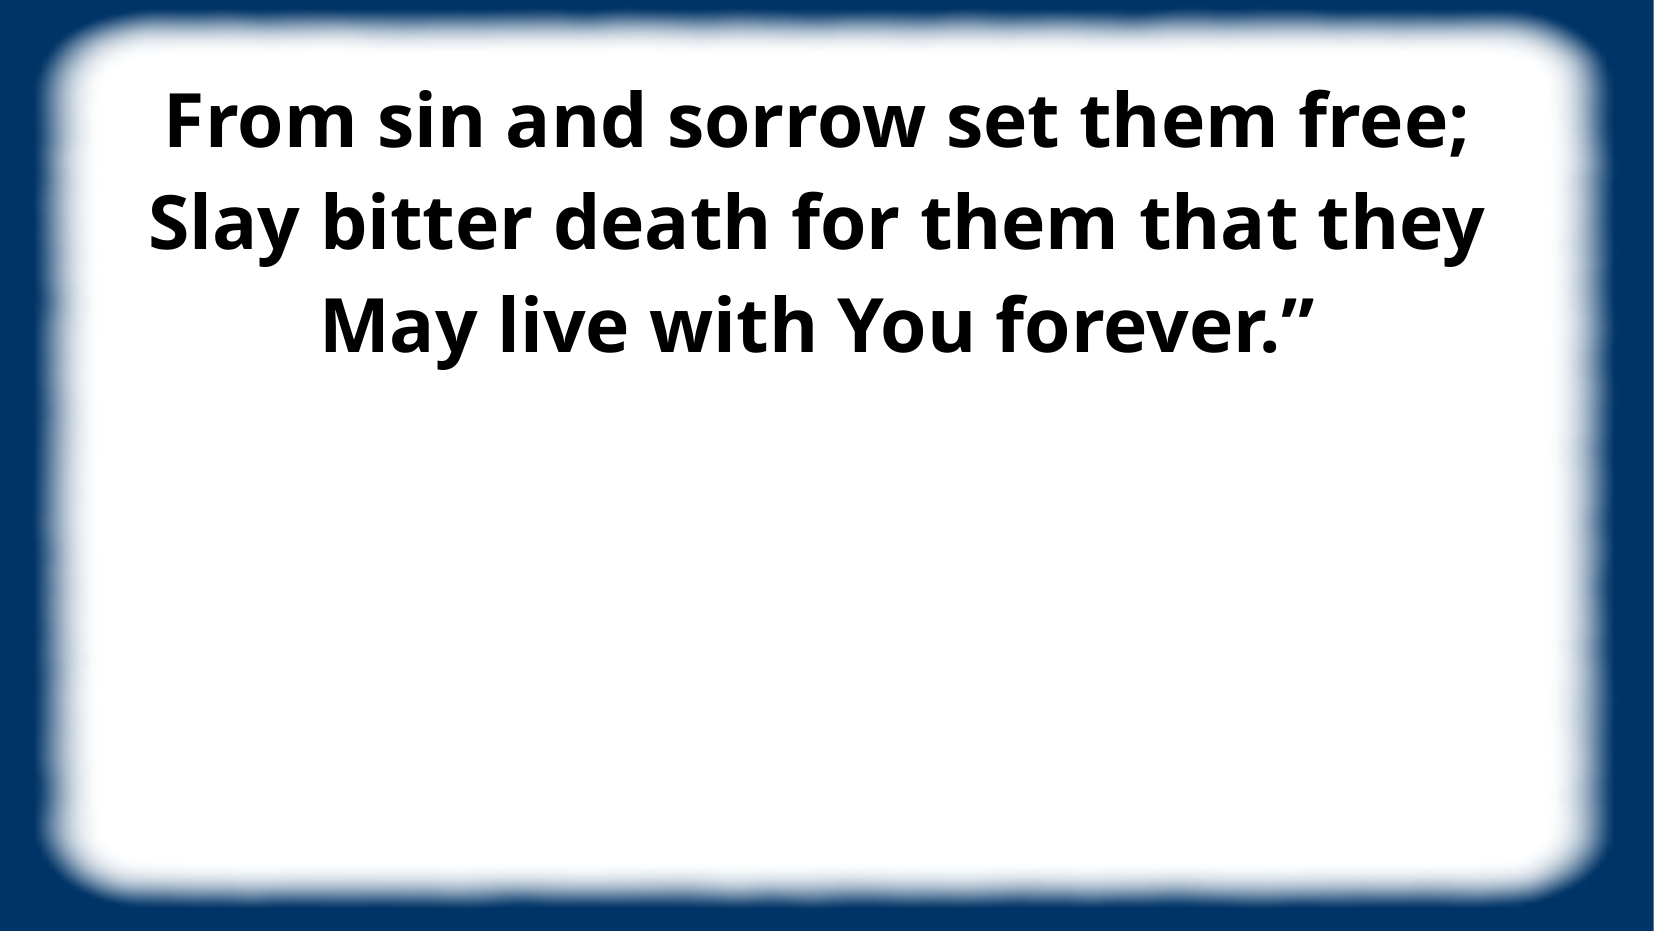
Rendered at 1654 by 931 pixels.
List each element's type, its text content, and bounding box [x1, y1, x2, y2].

picture [0, 0, 1654, 931]
text_box From sin and sorrow set them free; Slay bitter death for them that they May live with You forever.” [105, 60, 1531, 375]
